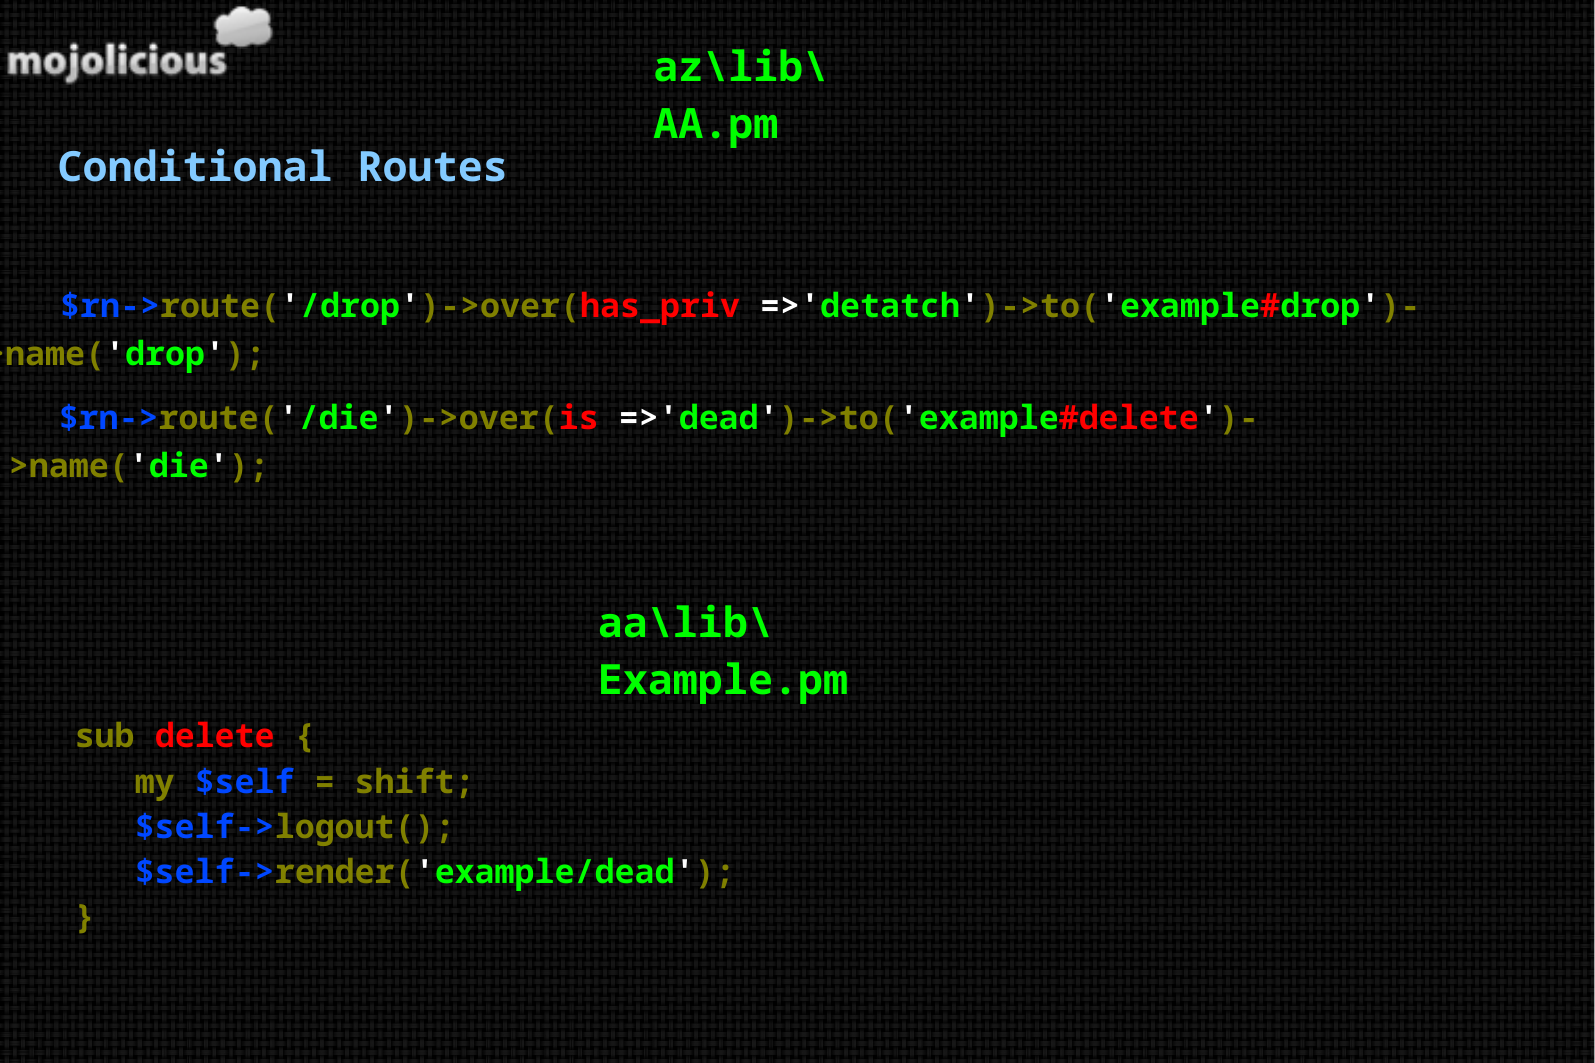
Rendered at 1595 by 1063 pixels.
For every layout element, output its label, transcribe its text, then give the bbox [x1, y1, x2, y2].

text_box $rn->route('/drop')->over(has_priv =>'detatch')->to('example#drop')->name('drop'); [0, 265, 1576, 339]
text_box Conditional Routes [42, 129, 487, 193]
text_box $rn->route('/die')->over(is =>'dead')->to('example#delete')->name('die'); [0, 339, 1427, 463]
text_box sub delete { my $self = shift; $self->logout(); $self->render('example/dead'); } [60, 705, 849, 965]
picture [0, 0, 1595, 1063]
text_box az\lib\AA.pm [638, 29, 945, 94]
text_box aa\lib\Example.pm [583, 585, 1012, 650]
picture [154, 463, 162, 473]
